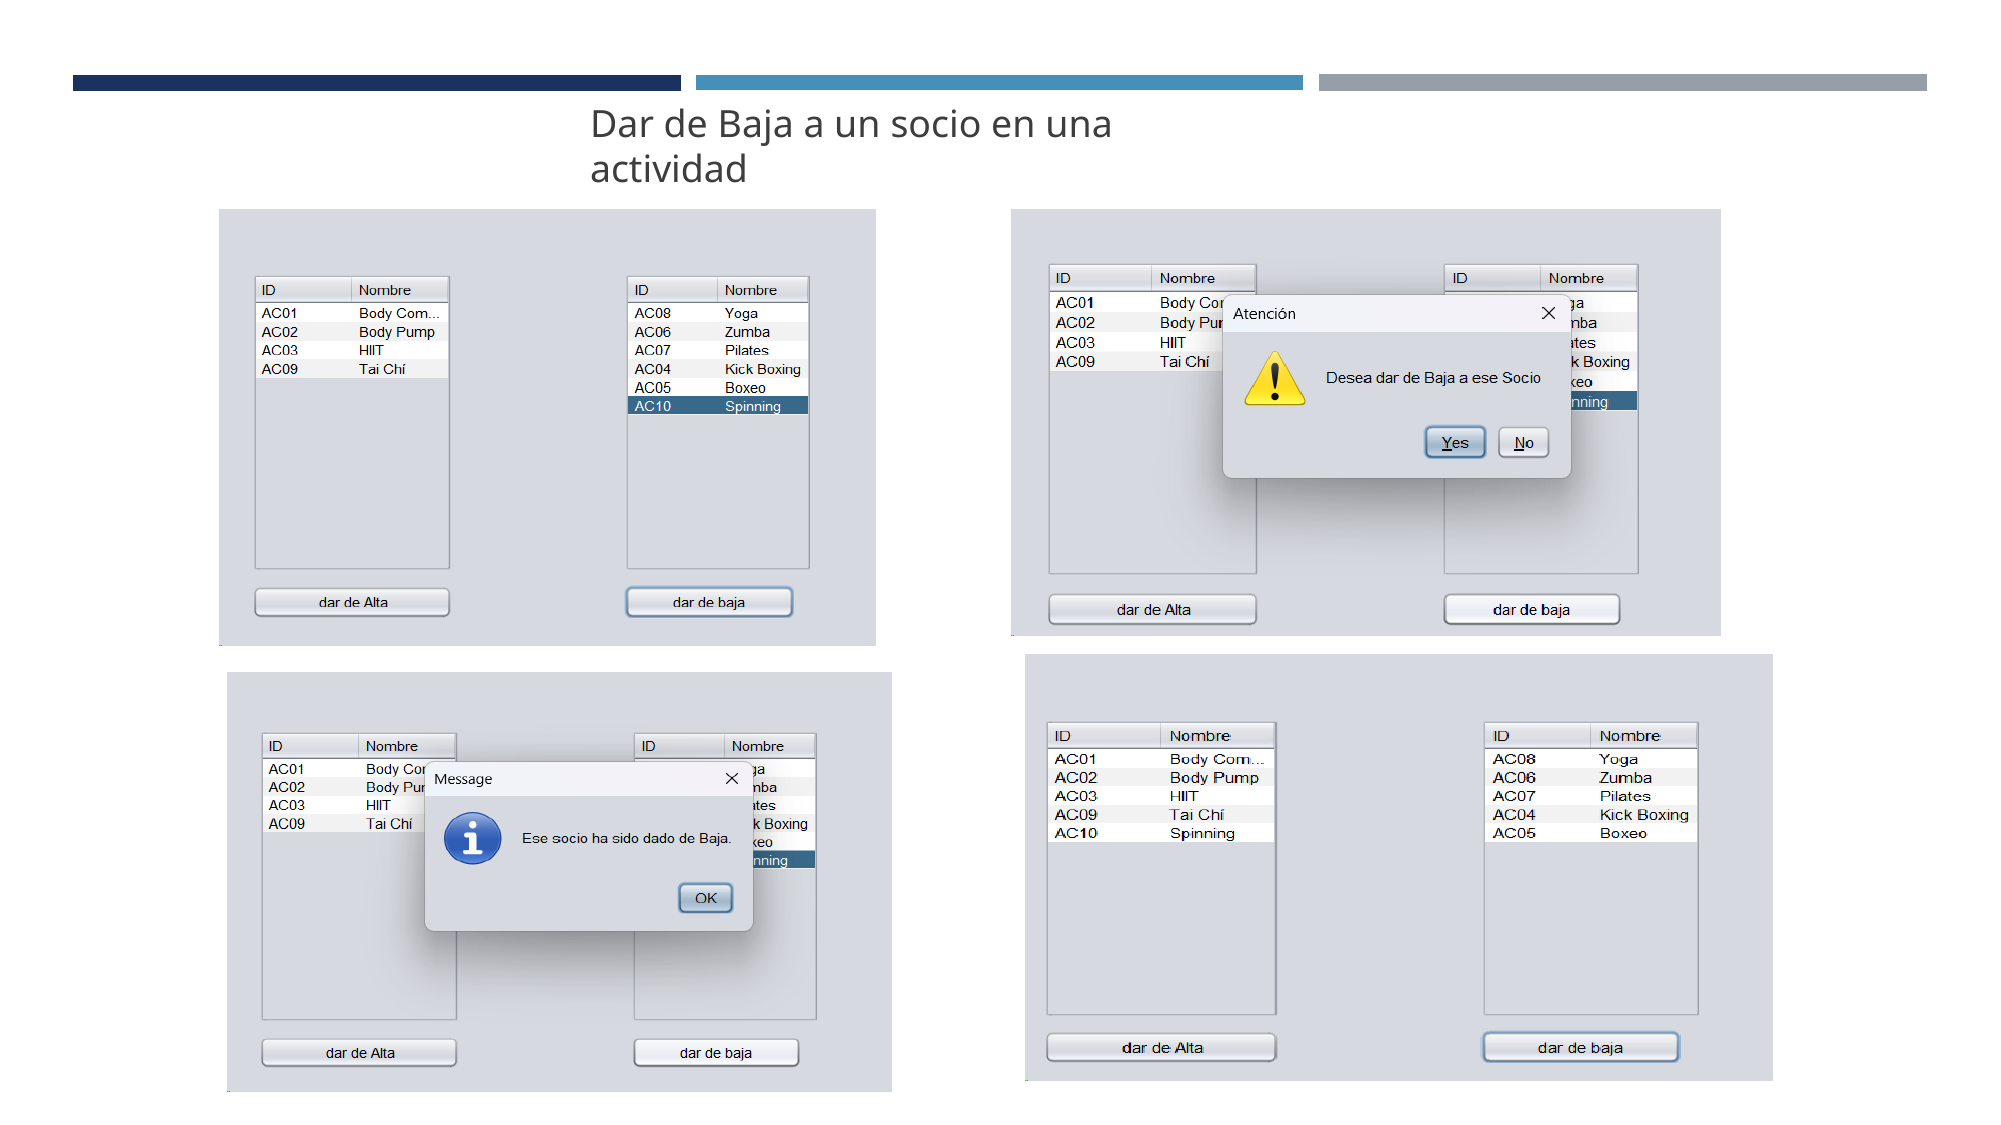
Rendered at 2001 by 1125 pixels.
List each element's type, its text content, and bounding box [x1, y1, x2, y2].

picture [1011, 209, 1721, 636]
picture [1025, 654, 1773, 1081]
picture [219, 209, 876, 646]
list Dar de Baja a un socio en una actividad [575, 90, 1272, 200]
picture [227, 672, 892, 1092]
